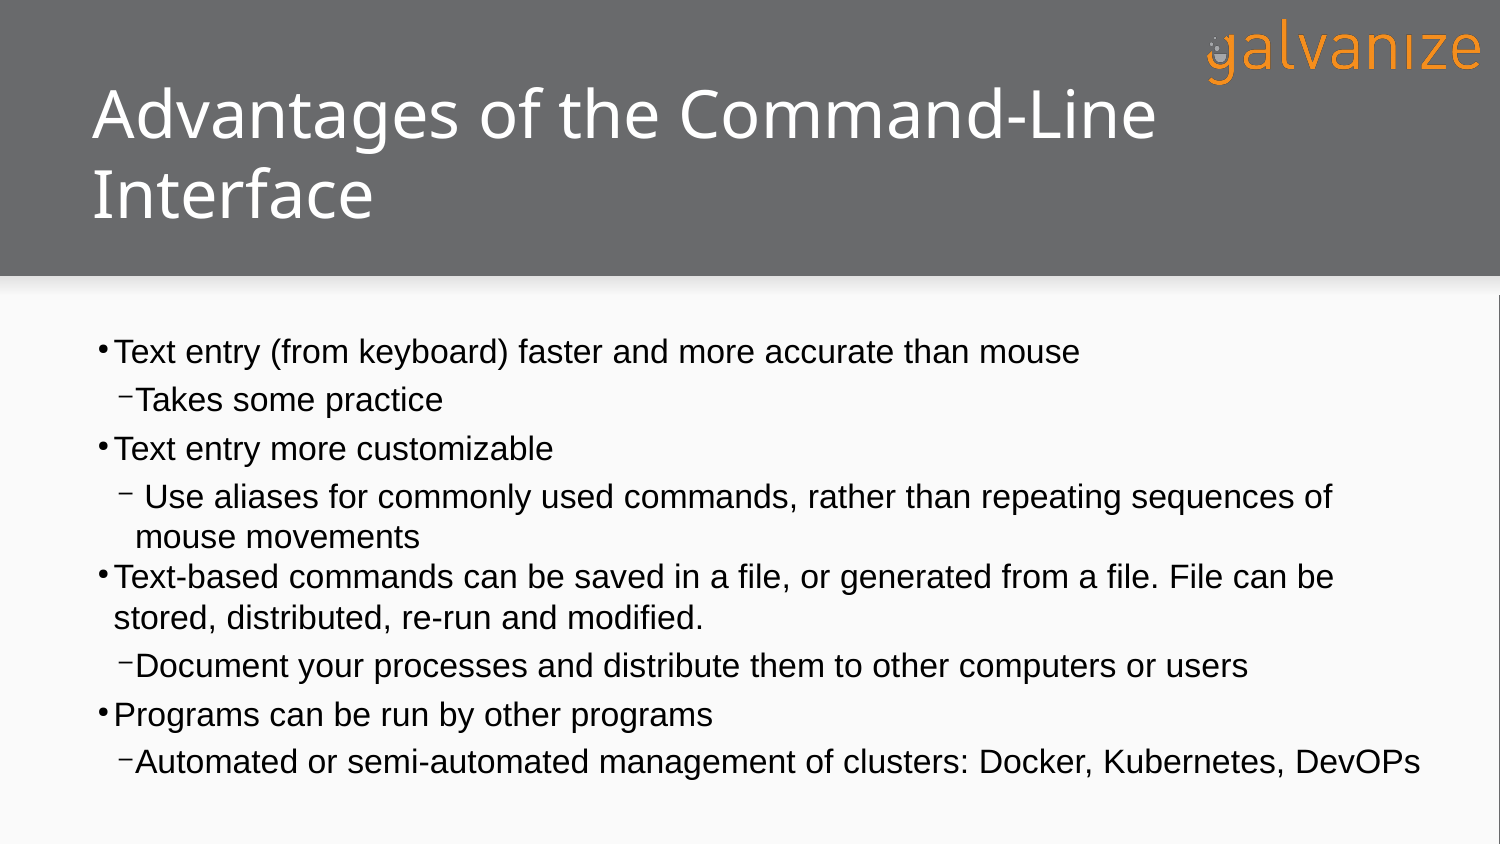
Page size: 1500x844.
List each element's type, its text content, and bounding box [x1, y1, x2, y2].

list Text entry (from keyboard) faster and more accurate than mouse Takes some practice Text entry more customizable Use aliases for commonly used commands, rather than repeating sequences of mouse movements Text-based commands can be saved in a file, or generated from a file. File can be stored, distributed, re-run and modified. Document your processes and distribute them to other computers or users Programs can be run by other programs Automated or semi-automated management of clusters: Docker, Kubernetes, DevOPs [77, 315, 1441, 826]
picture [1207, 19, 1480, 85]
title Advantages of the Command-Line Interface [77, 121, 1427, 248]
